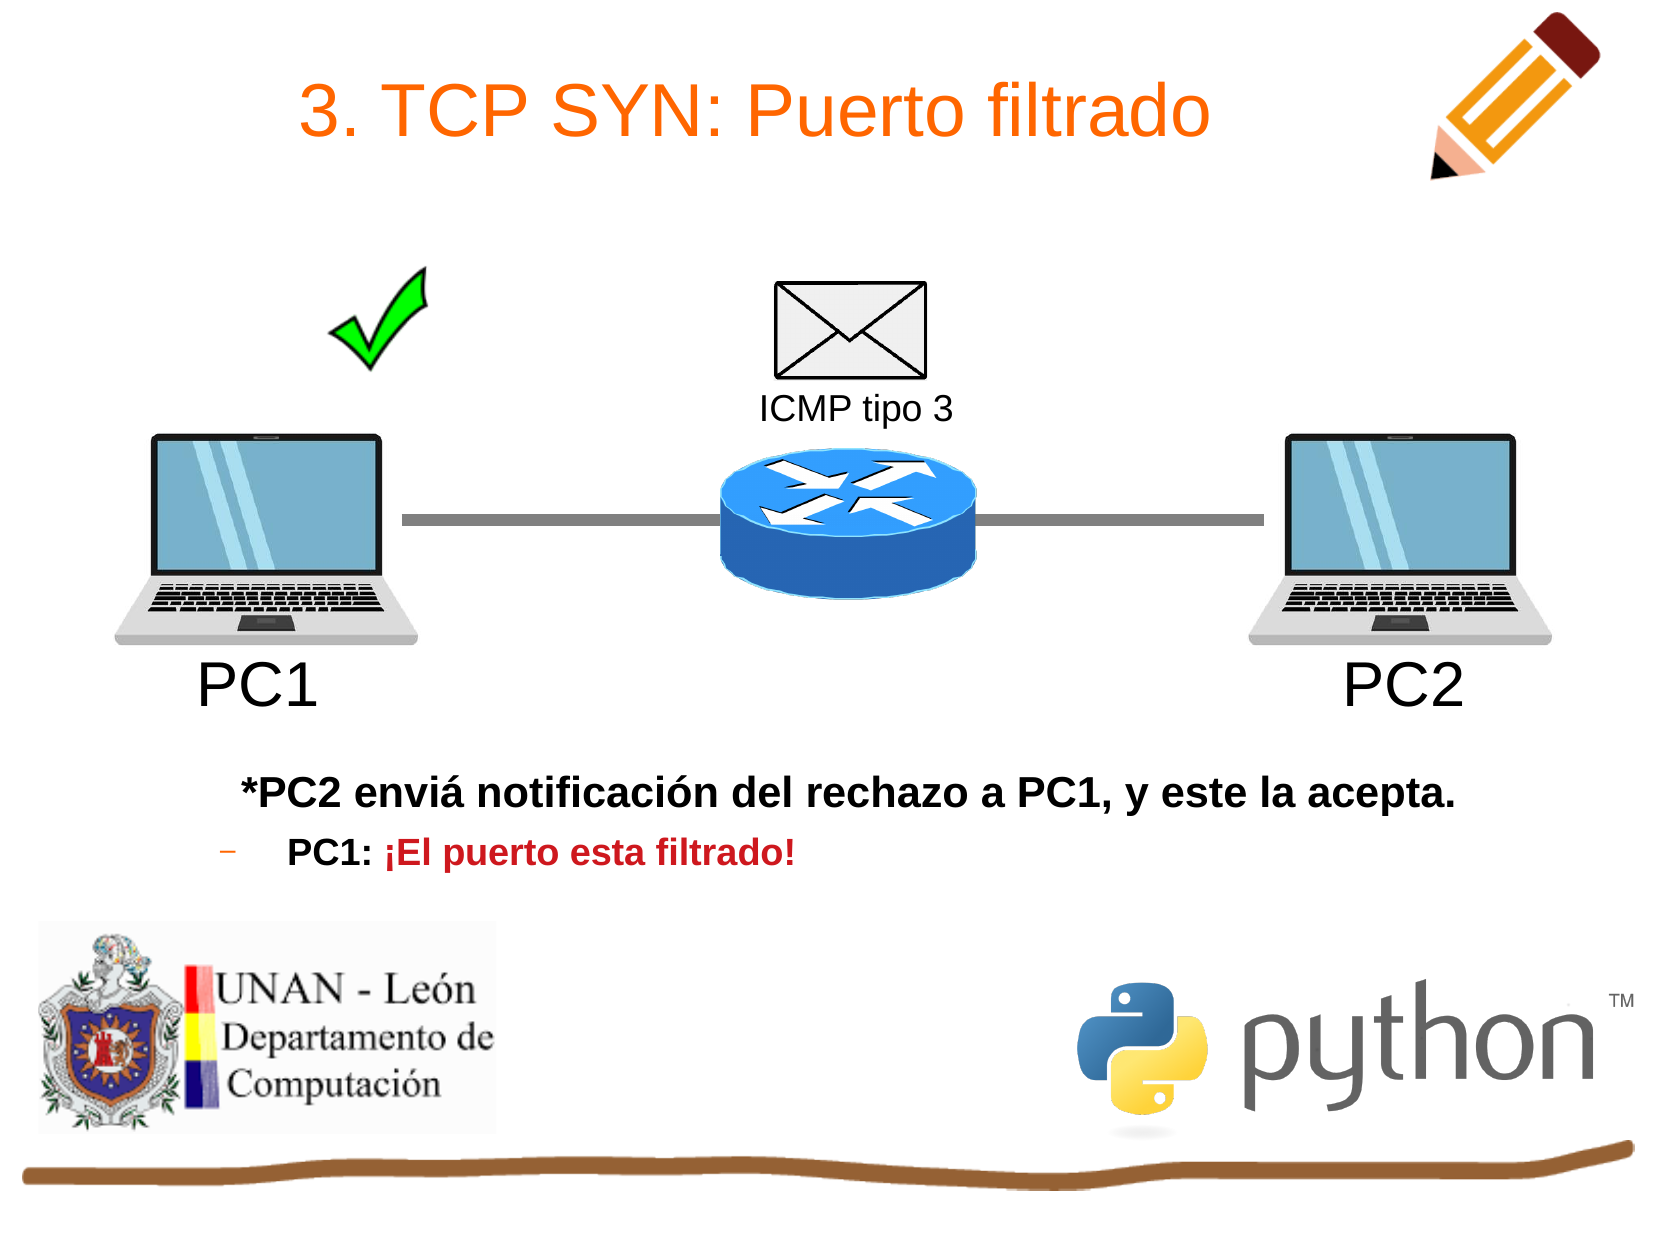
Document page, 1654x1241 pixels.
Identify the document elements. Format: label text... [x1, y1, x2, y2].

list *PC2 enviá notificación del rechazo a PC1, y este la acepta. PC1: ¡El puerto esta filtrado! [194, 767, 1501, 922]
list PC2 [1275, 649, 1501, 721]
picture [38, 921, 497, 1134]
picture [318, 259, 438, 378]
picture [1240, 425, 1556, 650]
title 3. TCP SYN: Puerto filtrado [82, 49, 1430, 172]
picture [106, 425, 422, 650]
picture [1430, 12, 1601, 181]
picture [720, 448, 978, 601]
picture [773, 281, 928, 380]
list PC1 [129, 649, 355, 721]
text_box ICMP tipo 3 [744, 380, 1047, 438]
picture [22, 970, 1647, 1191]
